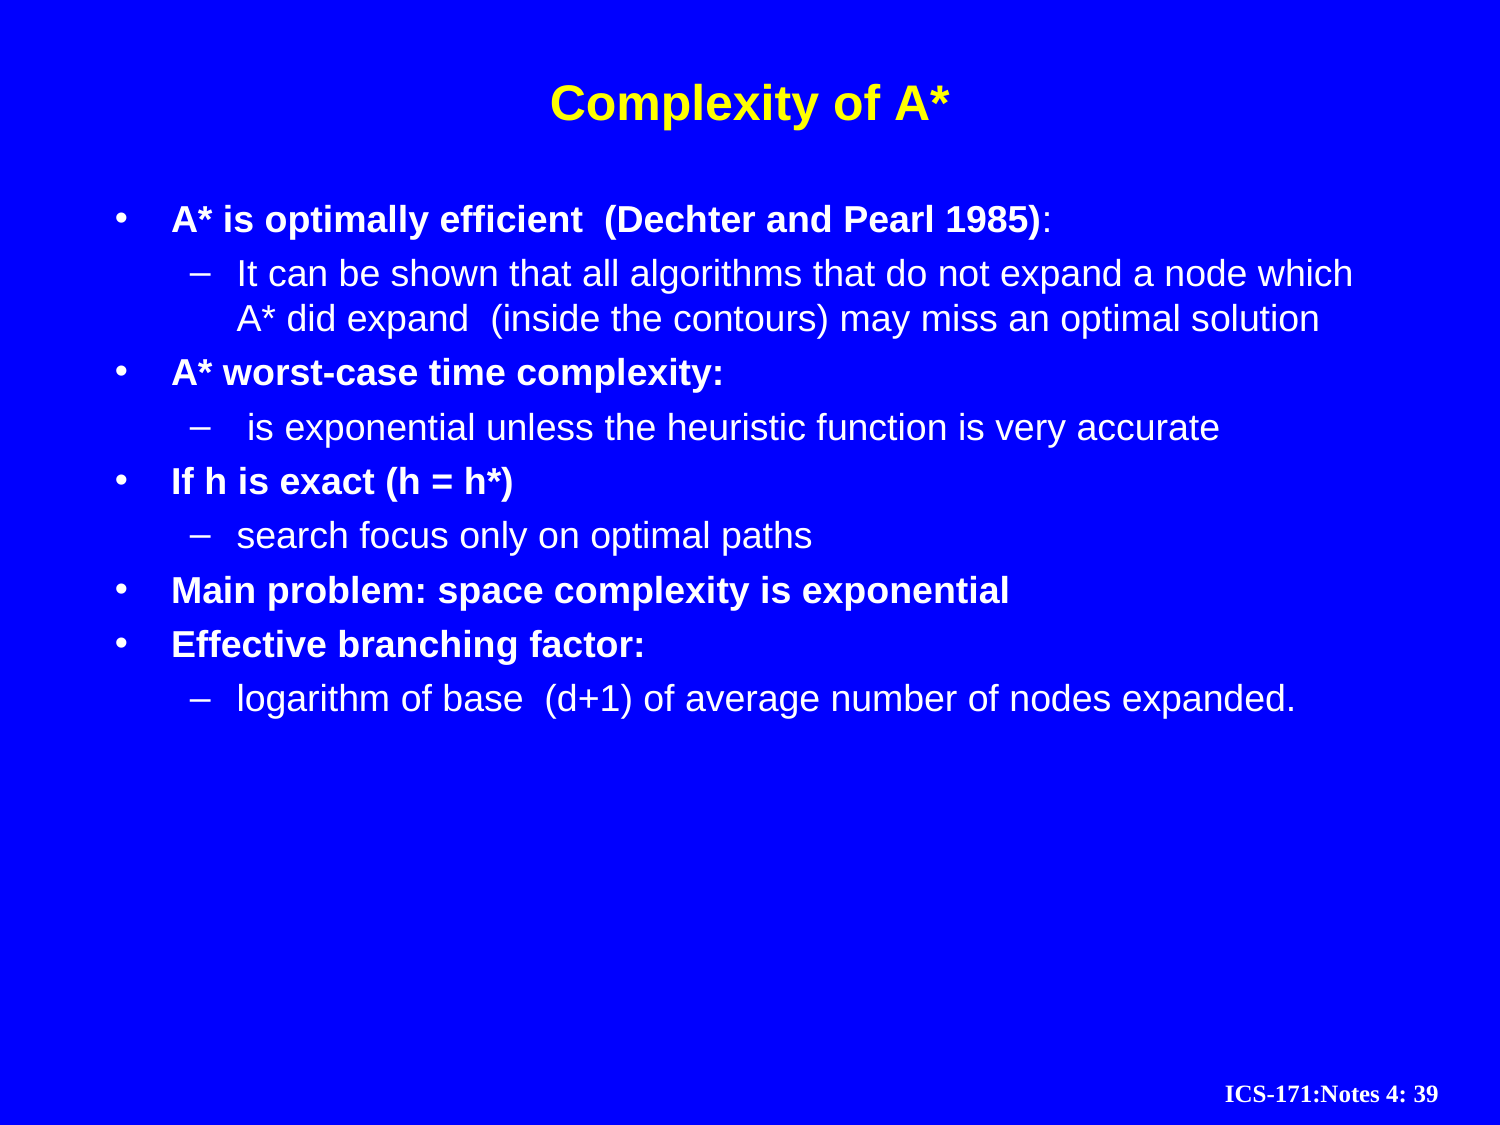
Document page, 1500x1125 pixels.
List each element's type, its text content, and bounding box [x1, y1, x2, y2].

list A* is optimally efficient (Dechter and Pearl 1985): It can be shown that all algorithms that do not expand a node which A* did expand (inside the contours) may miss an optimal solution A* worst-case time complexity: is exponential unless the heuristic function is very accurate If h is exact (h = h*) search focus only on optimal paths Main problem: space complexity is exponential Effective branching factor: logarithm of base (d+1) of average number of nodes expanded. [99, 187, 1388, 1013]
title Complexity of A* [112, 49, 1388, 150]
